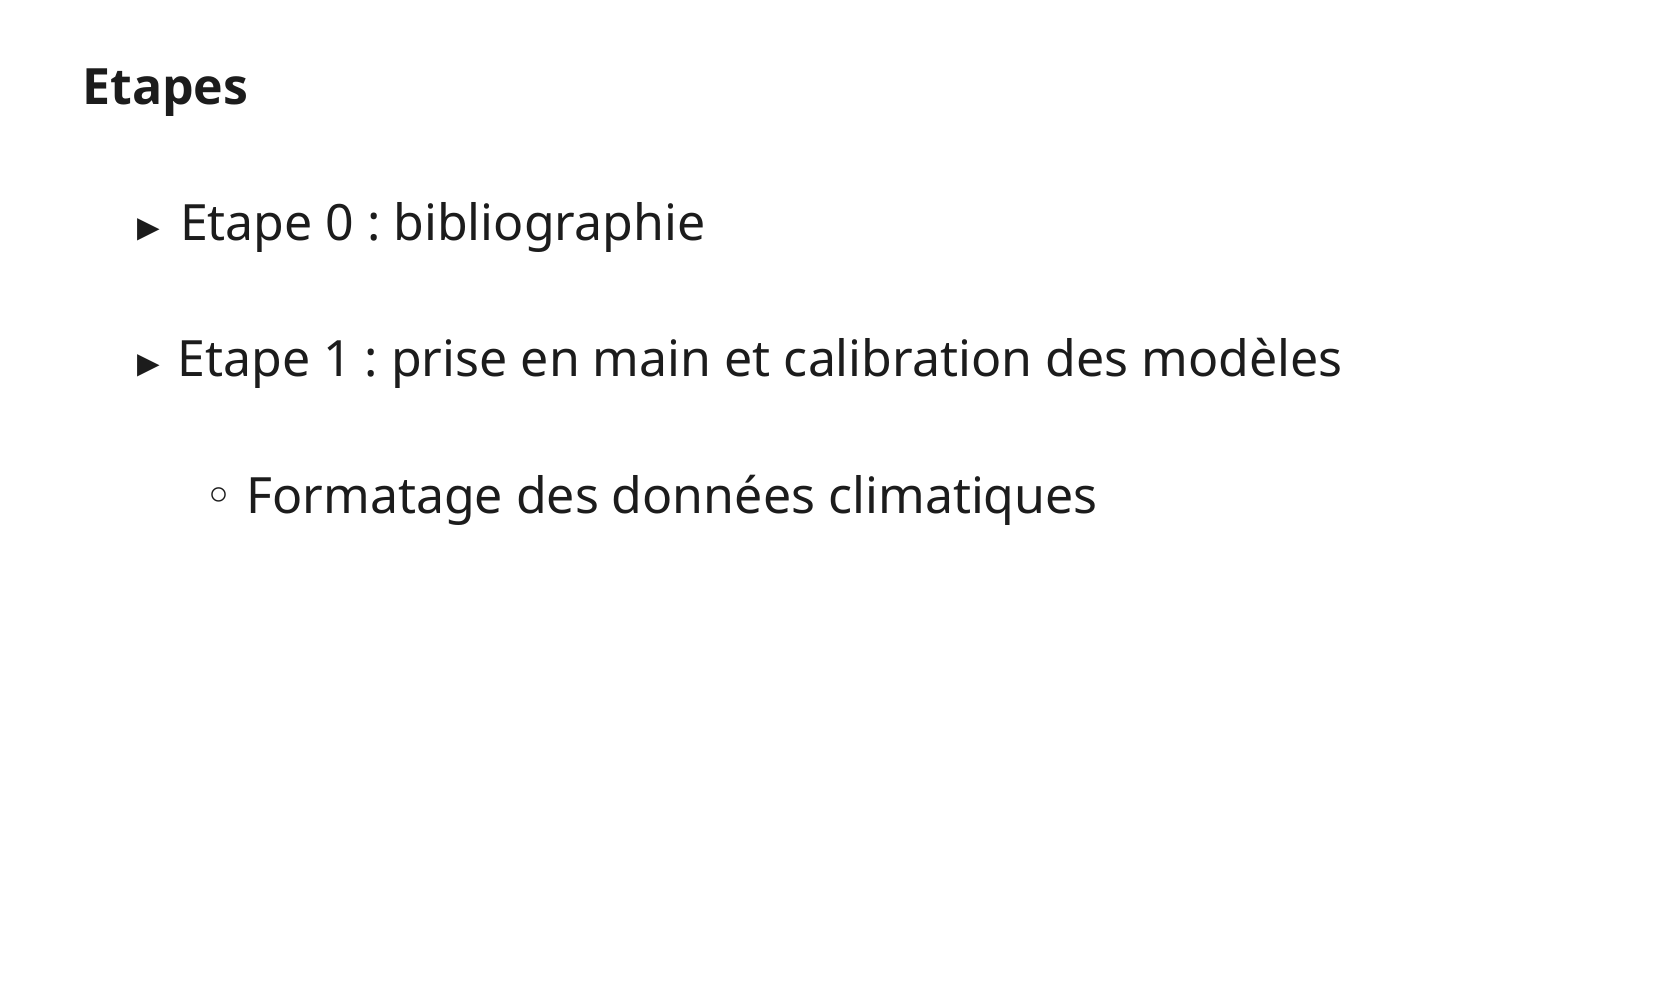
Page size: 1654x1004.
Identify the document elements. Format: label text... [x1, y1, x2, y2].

text_box Etapes [82, 51, 1571, 130]
text_box ► Etape 0 : bibliographie ► Etape 1 : prise en main et calibration des modèles ◦ Formatage des données climatiques [130, 186, 1571, 815]
